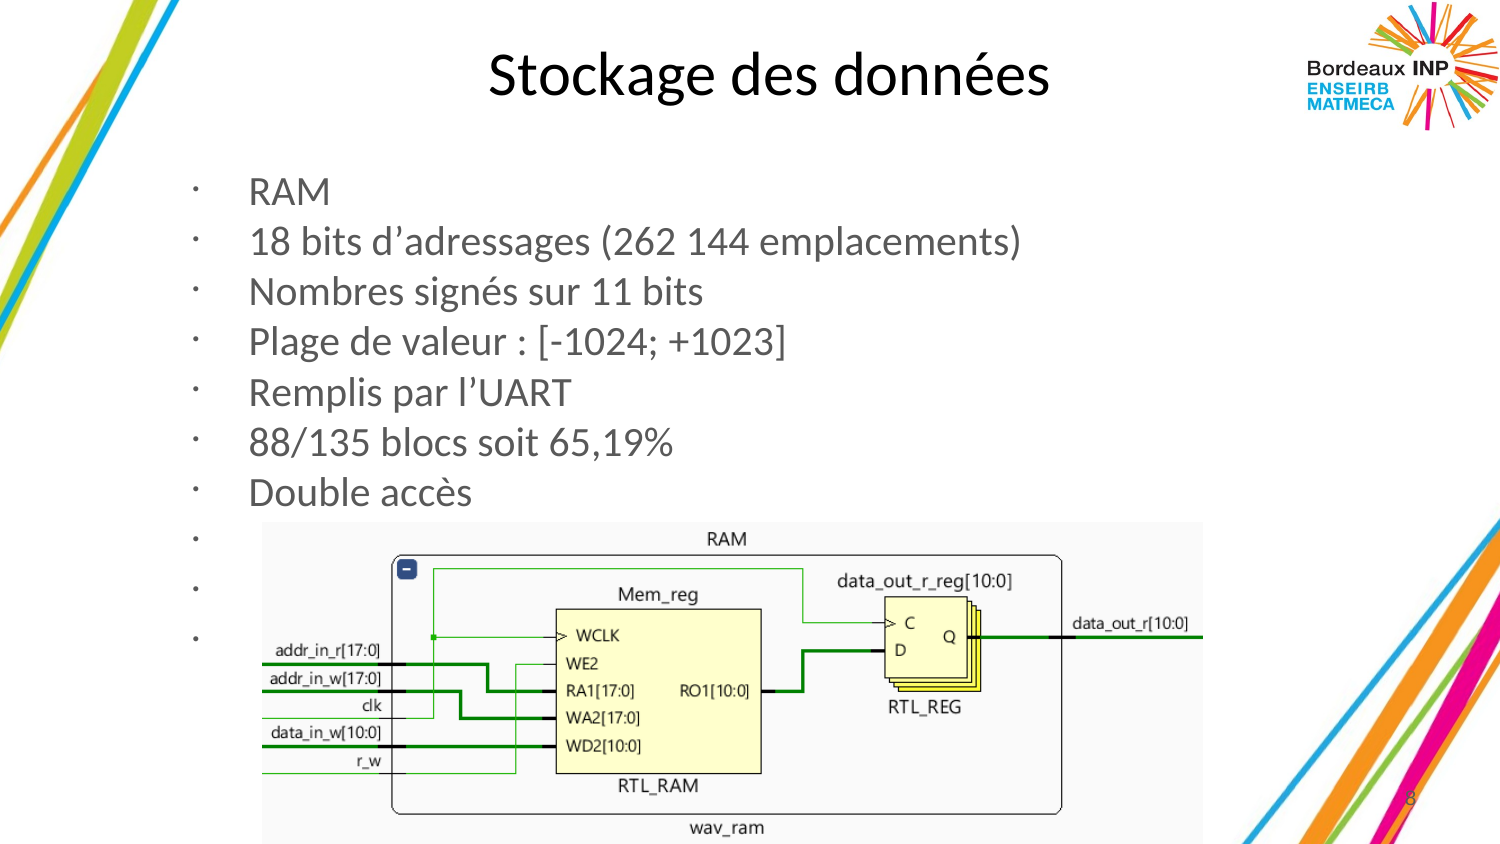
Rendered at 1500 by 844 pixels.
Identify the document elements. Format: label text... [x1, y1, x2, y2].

picture [1229, 476, 1500, 844]
title Stockage des données [262, 7, 1279, 123]
subtitle RAM 18 bits d’adressages (262 144 emplacements) Nombres signés sur 11 bits Plage de valeur : [-1024; +1023] Remplis par l’UART 88/135 blocs soit 65,19% Double accès [144, 149, 1270, 832]
picture [0, 0, 171, 317]
picture [1304, 0, 1500, 131]
picture [0, 0, 215, 392]
picture [262, 522, 1203, 844]
text_box 8 [1389, 764, 1480, 830]
